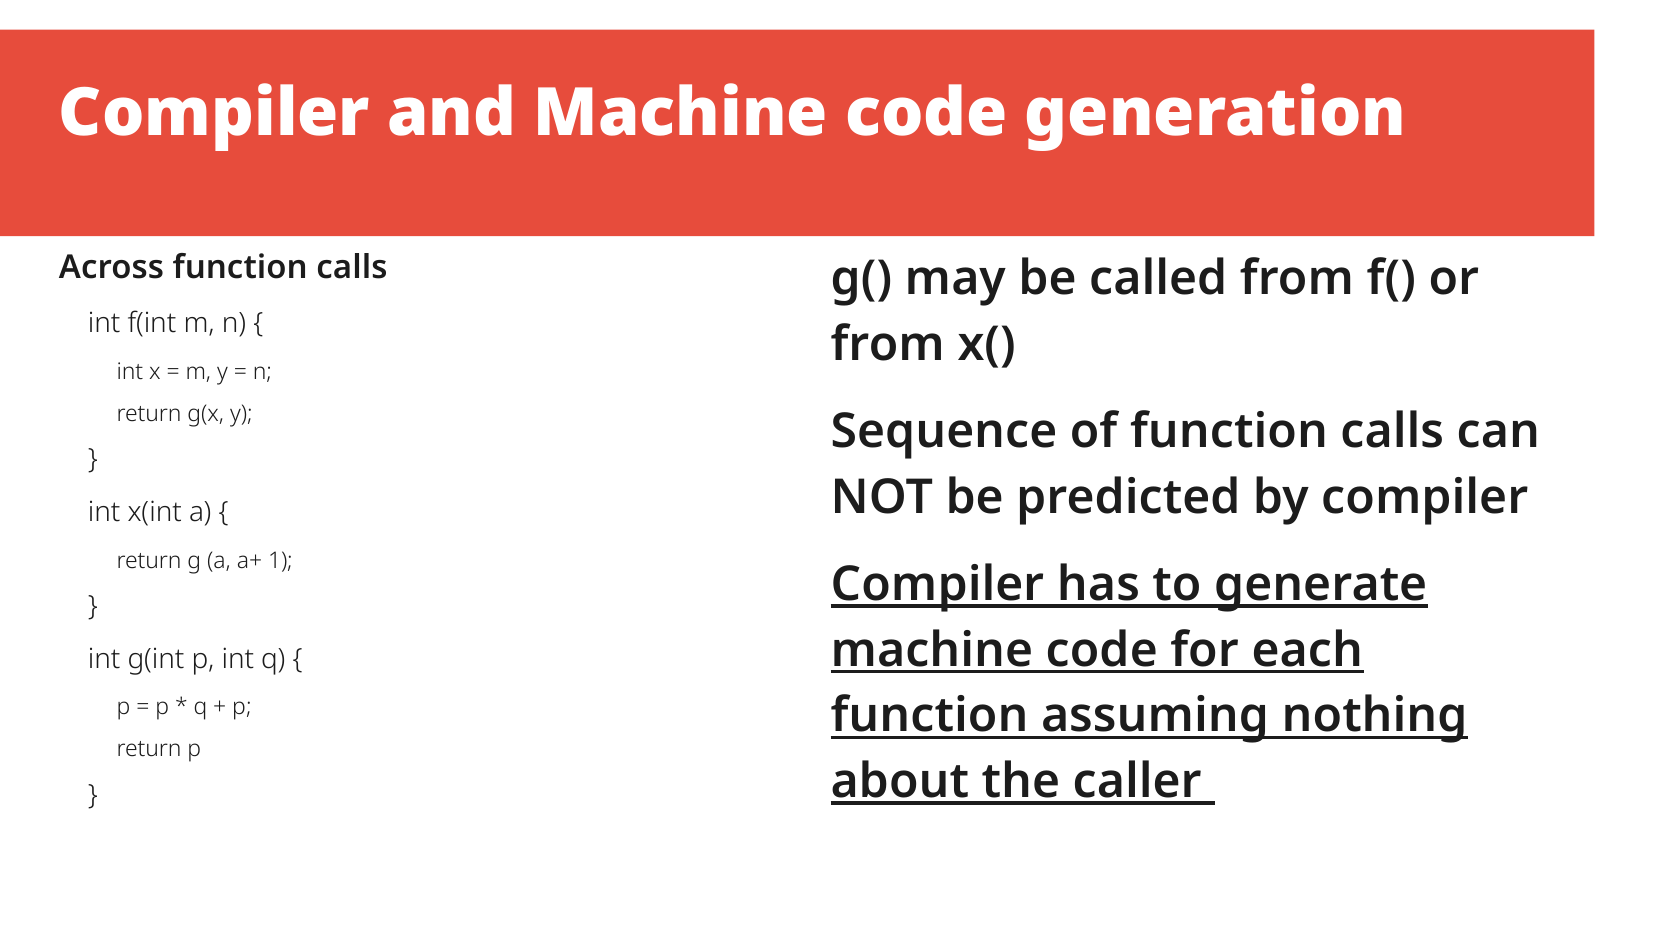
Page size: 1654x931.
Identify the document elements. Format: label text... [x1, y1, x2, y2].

list g() may be called from f() or from x() Sequence of function calls can NOT be predicted by compiler Compiler has to generate machine code for each function assuming nothing about the caller [830, 243, 1566, 820]
title Compiler and Machine code generation [59, 44, 1595, 156]
list Across function calls int f(int m, n) { int x = m, y = n; return g(x, y); } int x(int a) { return g (a, a+ 1); } int g(int p, int q) { p = p * q + p; return p } [59, 243, 794, 820]
